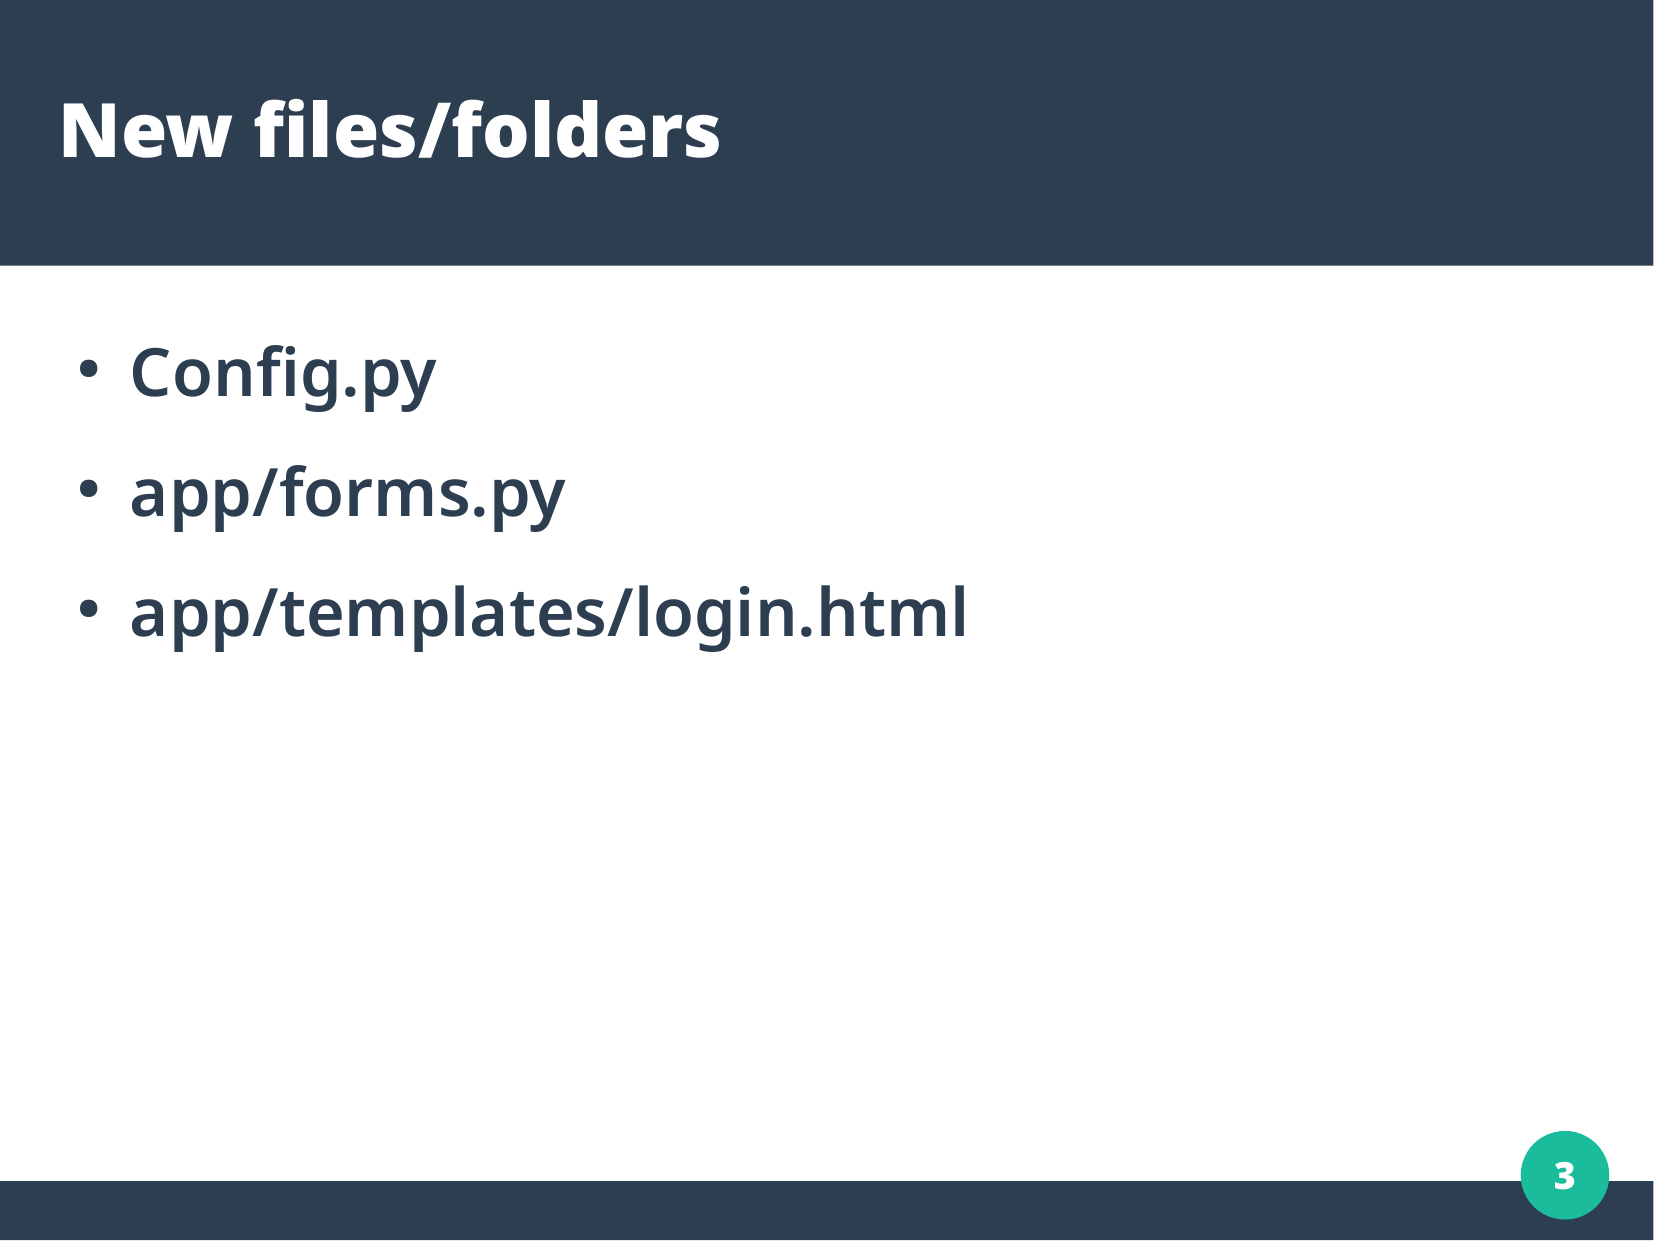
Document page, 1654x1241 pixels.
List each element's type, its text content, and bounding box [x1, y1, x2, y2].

list Config.py app/forms.py app/templates/login.html [59, 324, 1595, 1152]
title New files/folders [59, 49, 1595, 207]
